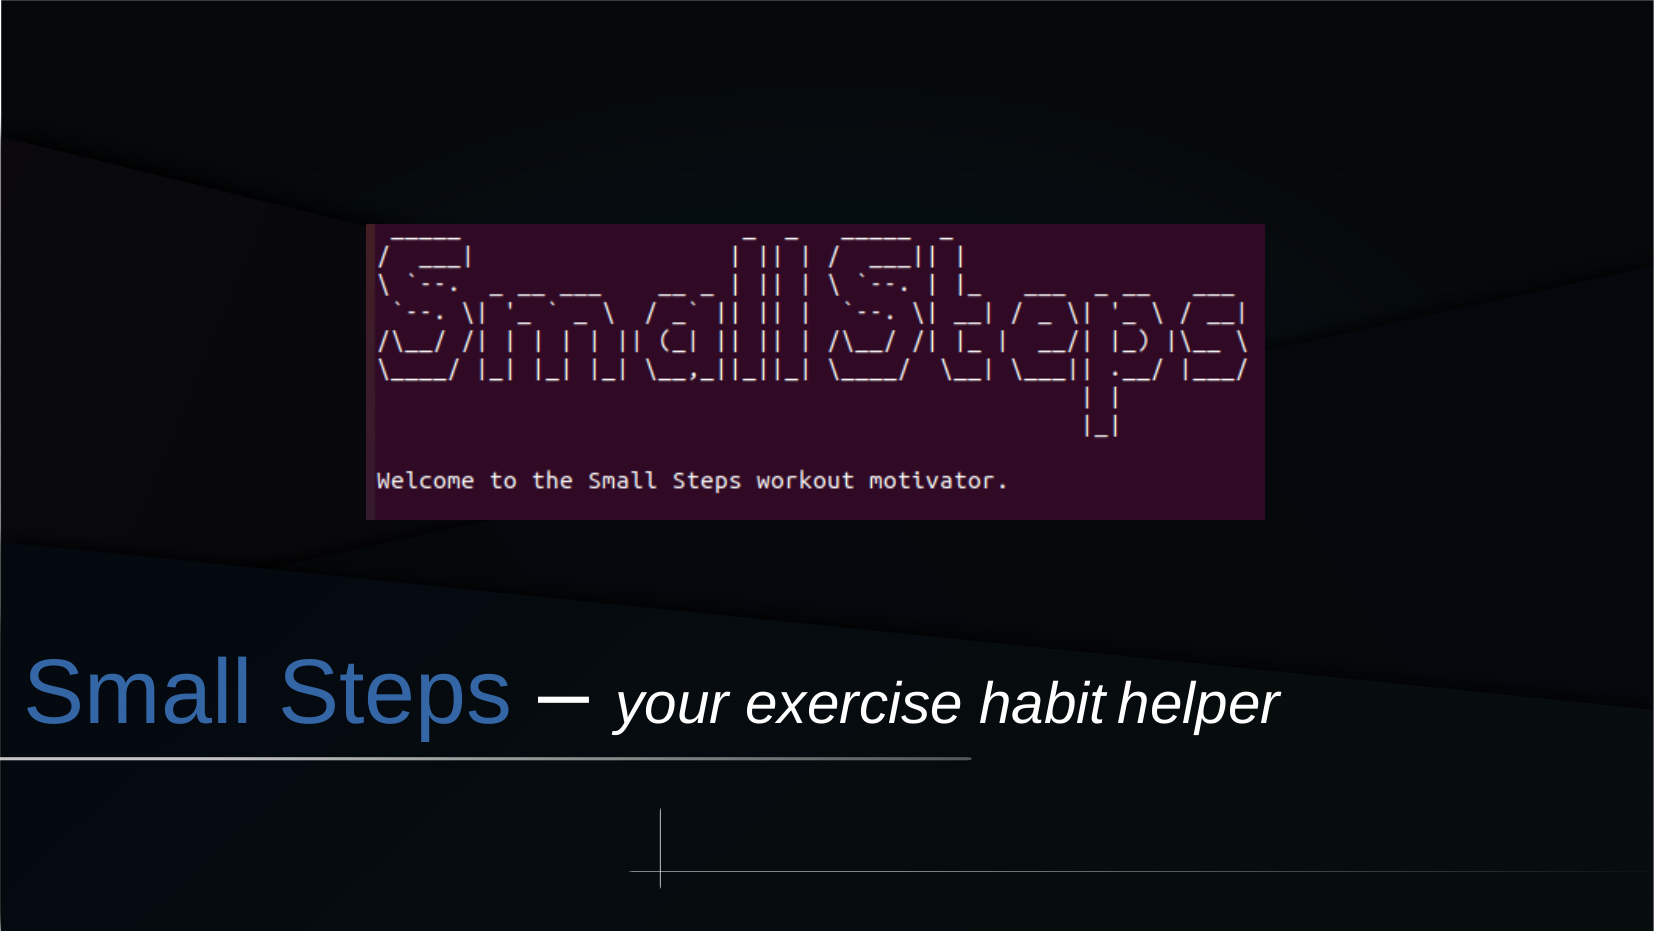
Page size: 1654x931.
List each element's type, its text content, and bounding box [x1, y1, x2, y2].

picture [0, 0, 1654, 931]
title Small Steps – your exercise habit helper [23, 637, 1501, 746]
